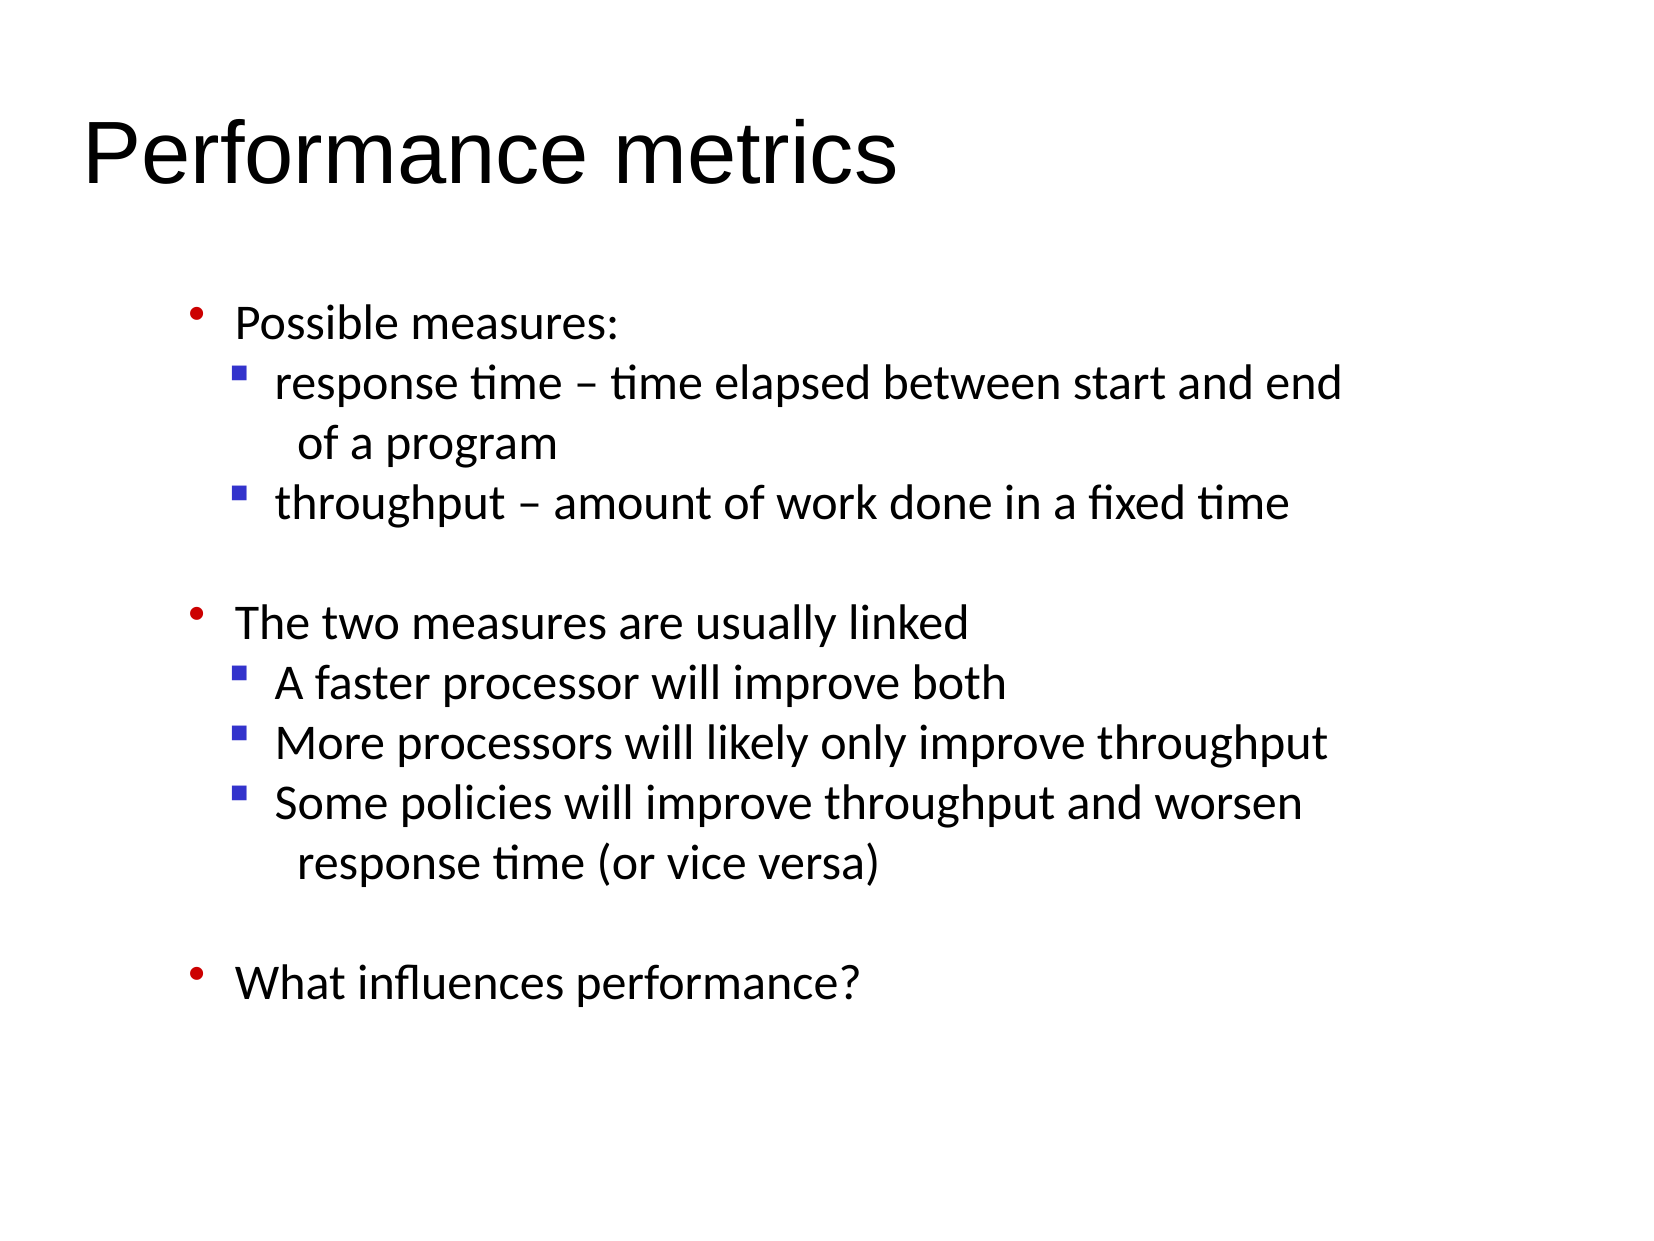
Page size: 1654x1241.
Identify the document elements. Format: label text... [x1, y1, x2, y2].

title Performance metrics [82, 49, 1571, 257]
text_box Possible measures: response time – time elapsed between start and end of a program throughput – amount of work done in a fixed time The two measures are usually linked A faster processor will improve both More processors will likely only improve throughput Some policies will improve throughput and worsen response time (or vice versa) What influences performance? [173, 282, 1359, 1018]
